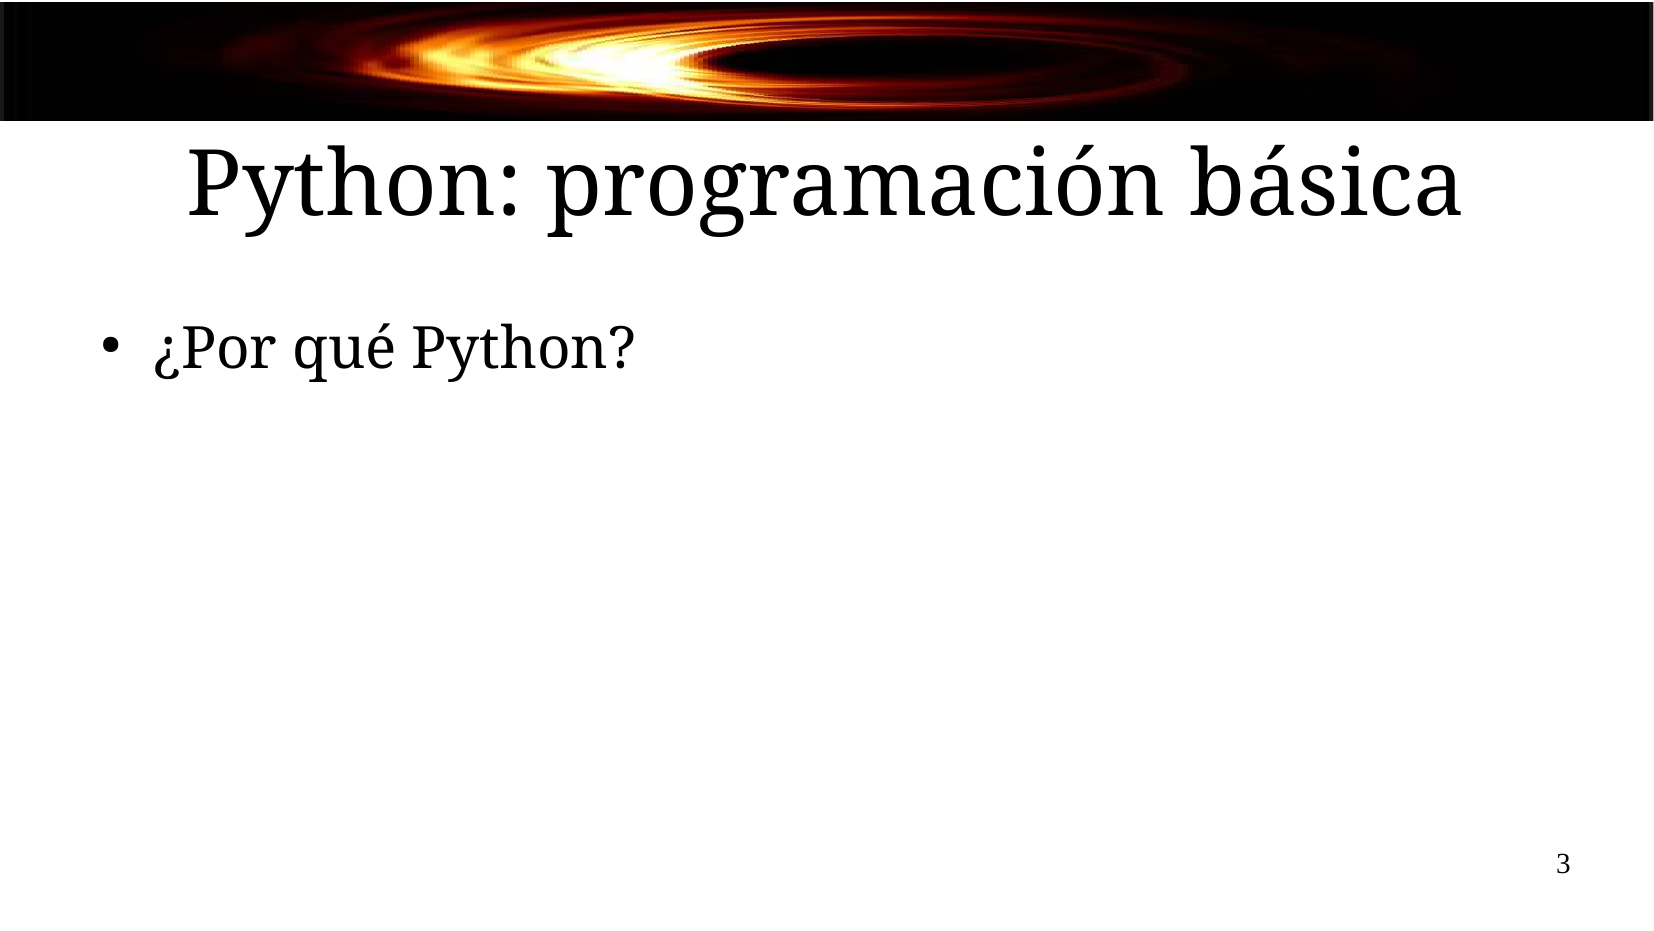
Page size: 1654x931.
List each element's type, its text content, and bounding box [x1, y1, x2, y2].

title Python: programación básica [82, 121, 1571, 258]
picture [0, 2, 1654, 121]
list ¿Por qué Python? [82, 306, 1571, 846]
